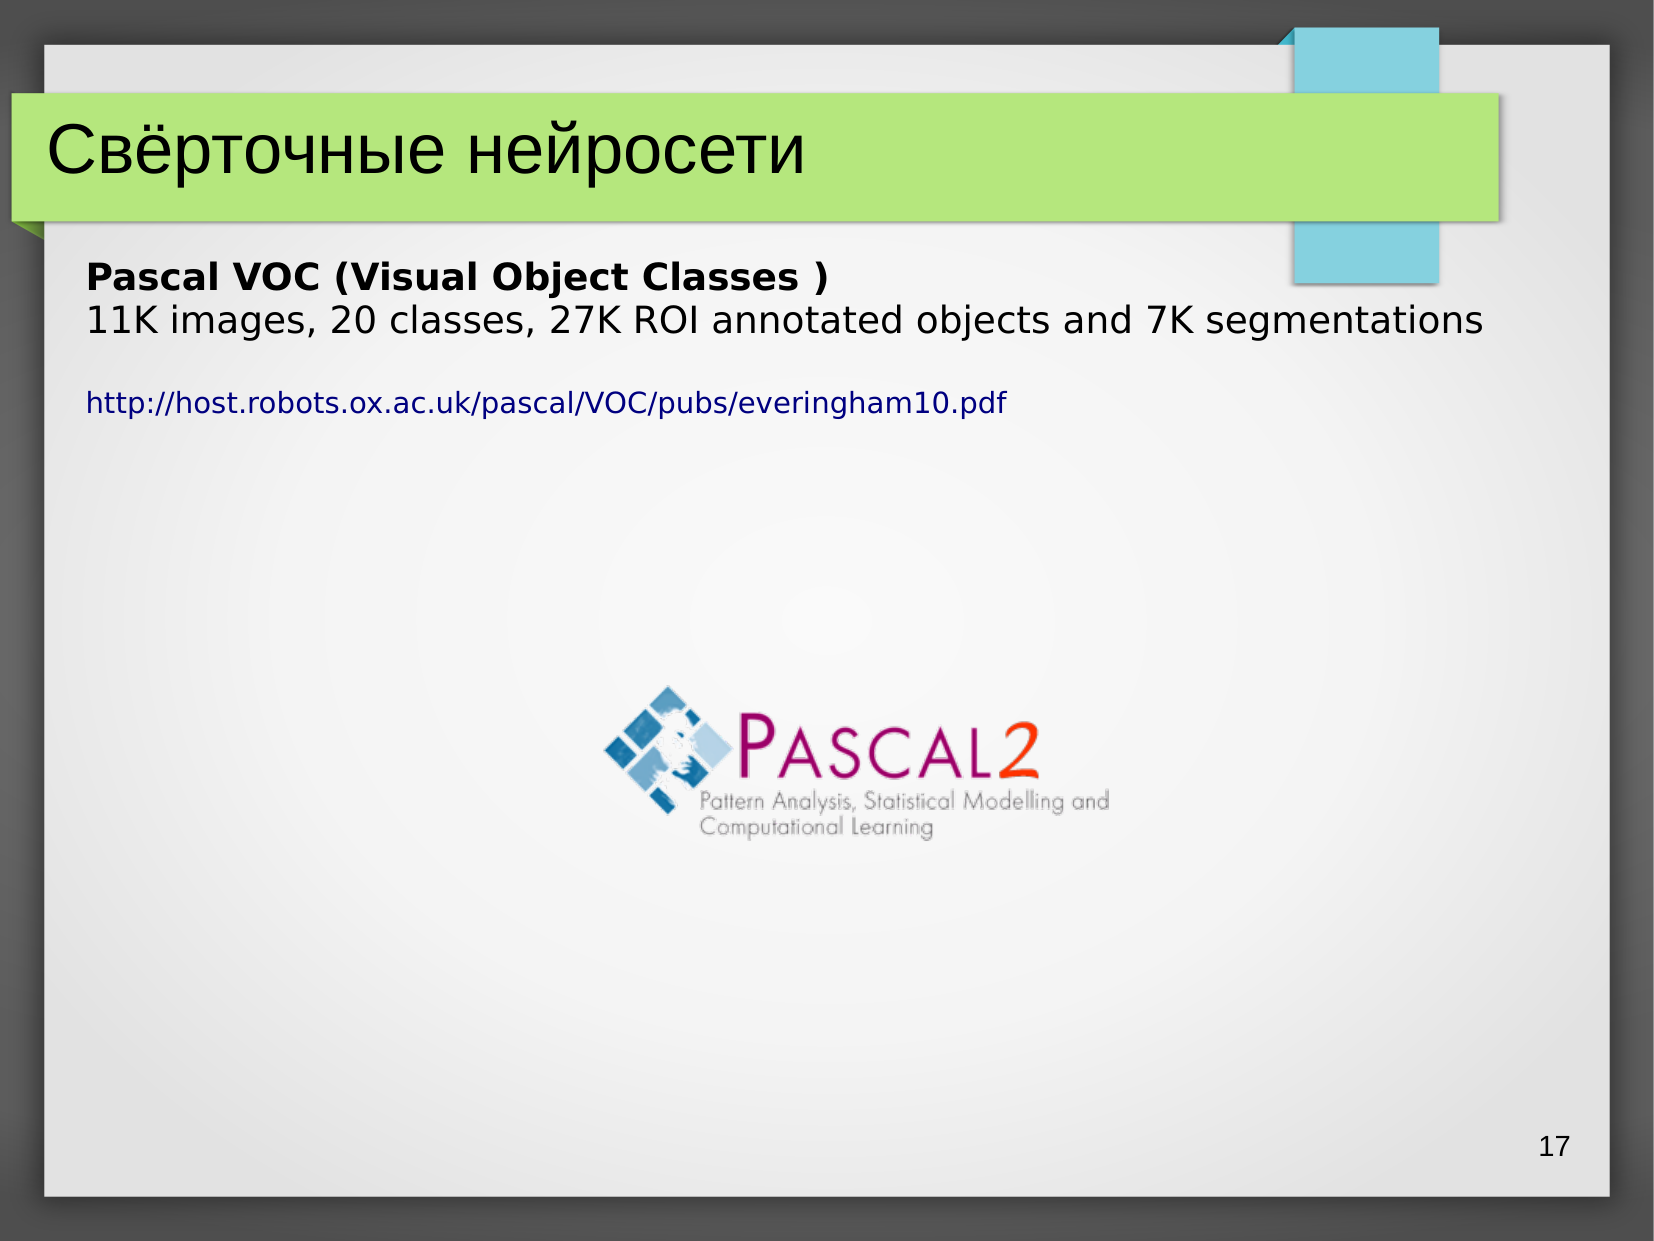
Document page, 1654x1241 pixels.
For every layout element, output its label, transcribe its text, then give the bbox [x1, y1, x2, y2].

picture [0, 0, 1654, 1241]
title Свёрточные нейросети [46, 109, 1499, 190]
text_box Pascal VOC (Visual Object Classes ) 11K images, 20 classes, 27K ROI annotated objects and 7K segmentations http://host.robots.ox.ac.uk/pascal/VOC/pubs/everingham10.pdf [70, 248, 1595, 473]
